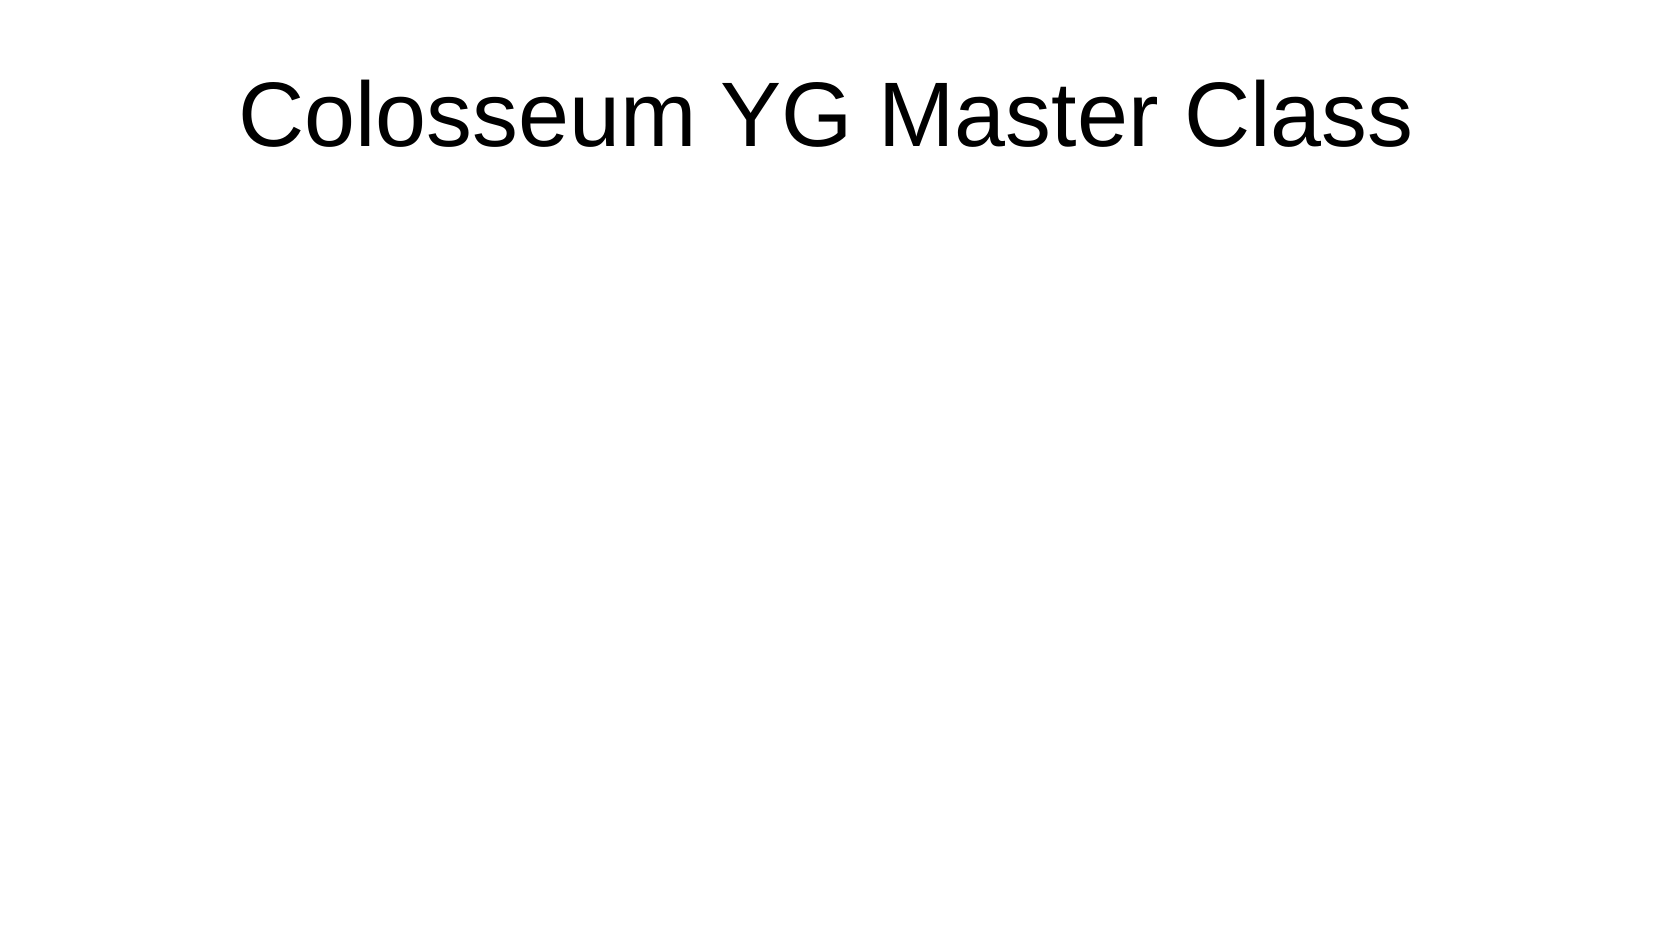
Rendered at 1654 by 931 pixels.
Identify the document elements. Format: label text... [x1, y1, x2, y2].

title Colosseum YG Master Class [82, 37, 1571, 193]
